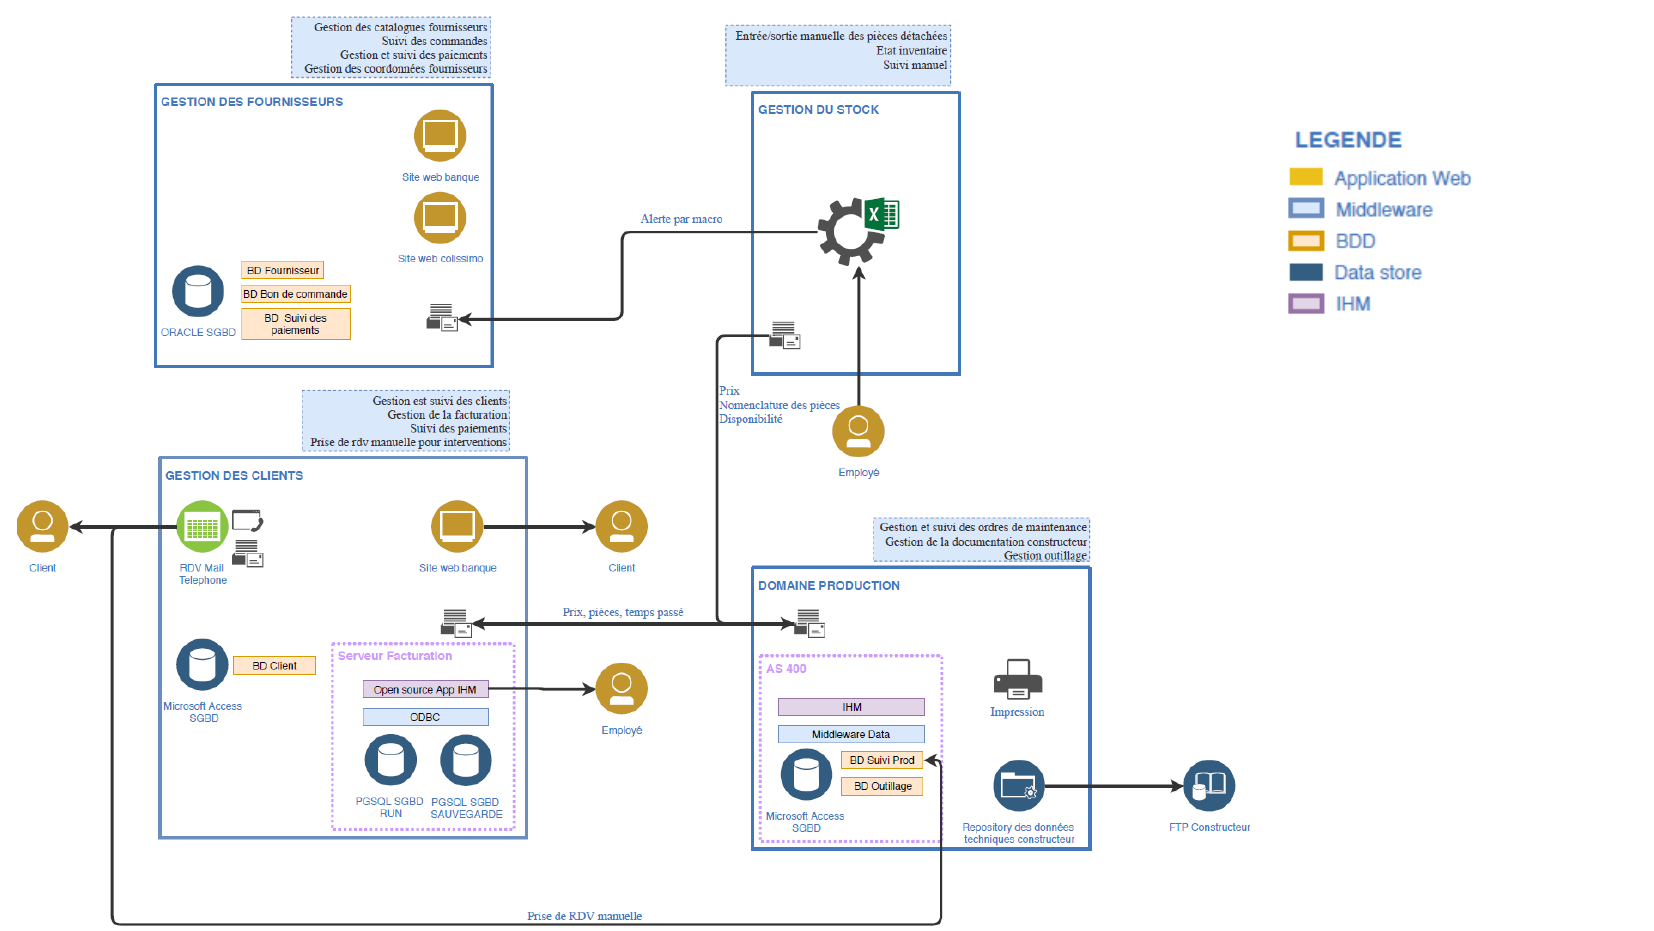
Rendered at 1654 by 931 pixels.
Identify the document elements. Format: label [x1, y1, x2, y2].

picture [1276, 118, 1477, 325]
picture [17, 0, 1250, 931]
